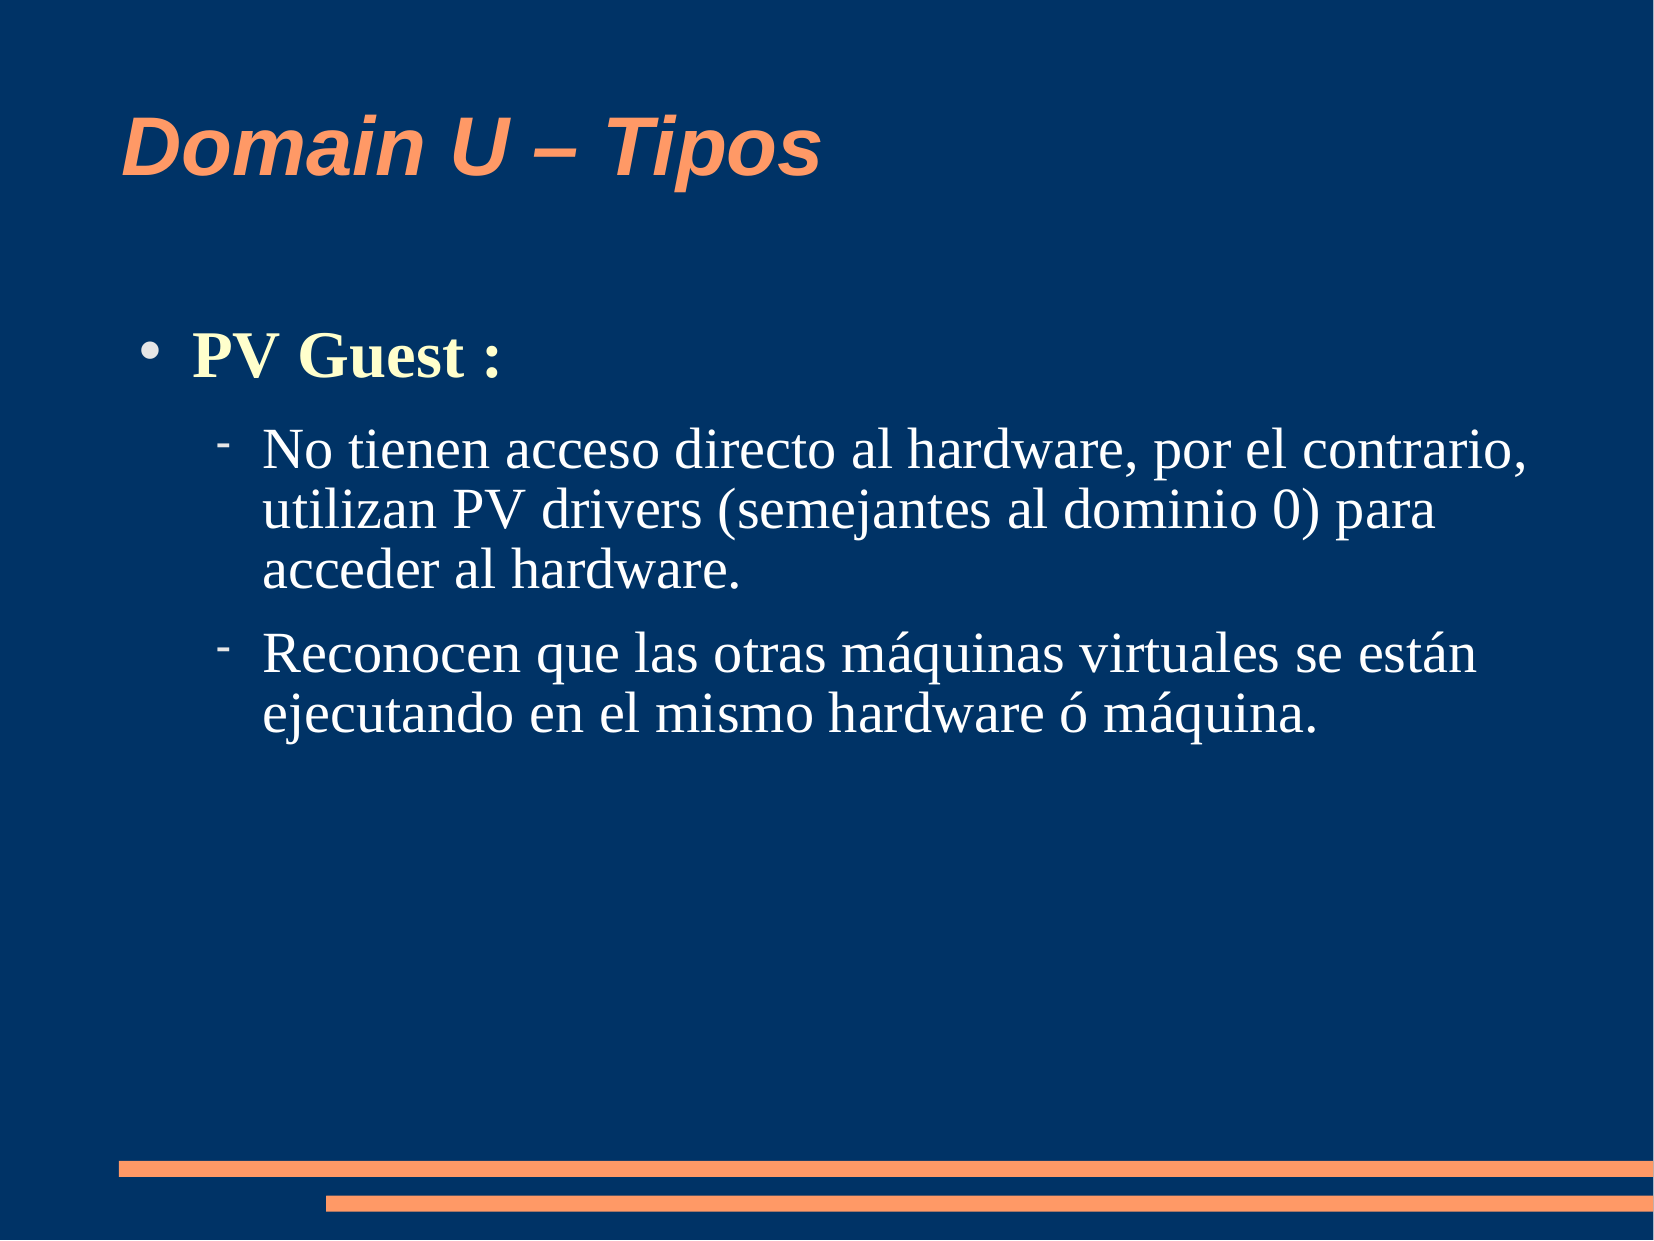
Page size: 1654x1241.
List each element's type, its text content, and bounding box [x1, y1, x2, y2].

title Domain U – Tipos [121, 46, 1534, 254]
list PV Guest : No tienen acceso directo al hardware, por el contrario, utilizan PV drivers (semejantes al dominio 0) para acceder al hardware. Reconocen que las otras máquinas virtuales se están ejecutando en el mismo hardware ó máquina. [121, 322, 1561, 1118]
